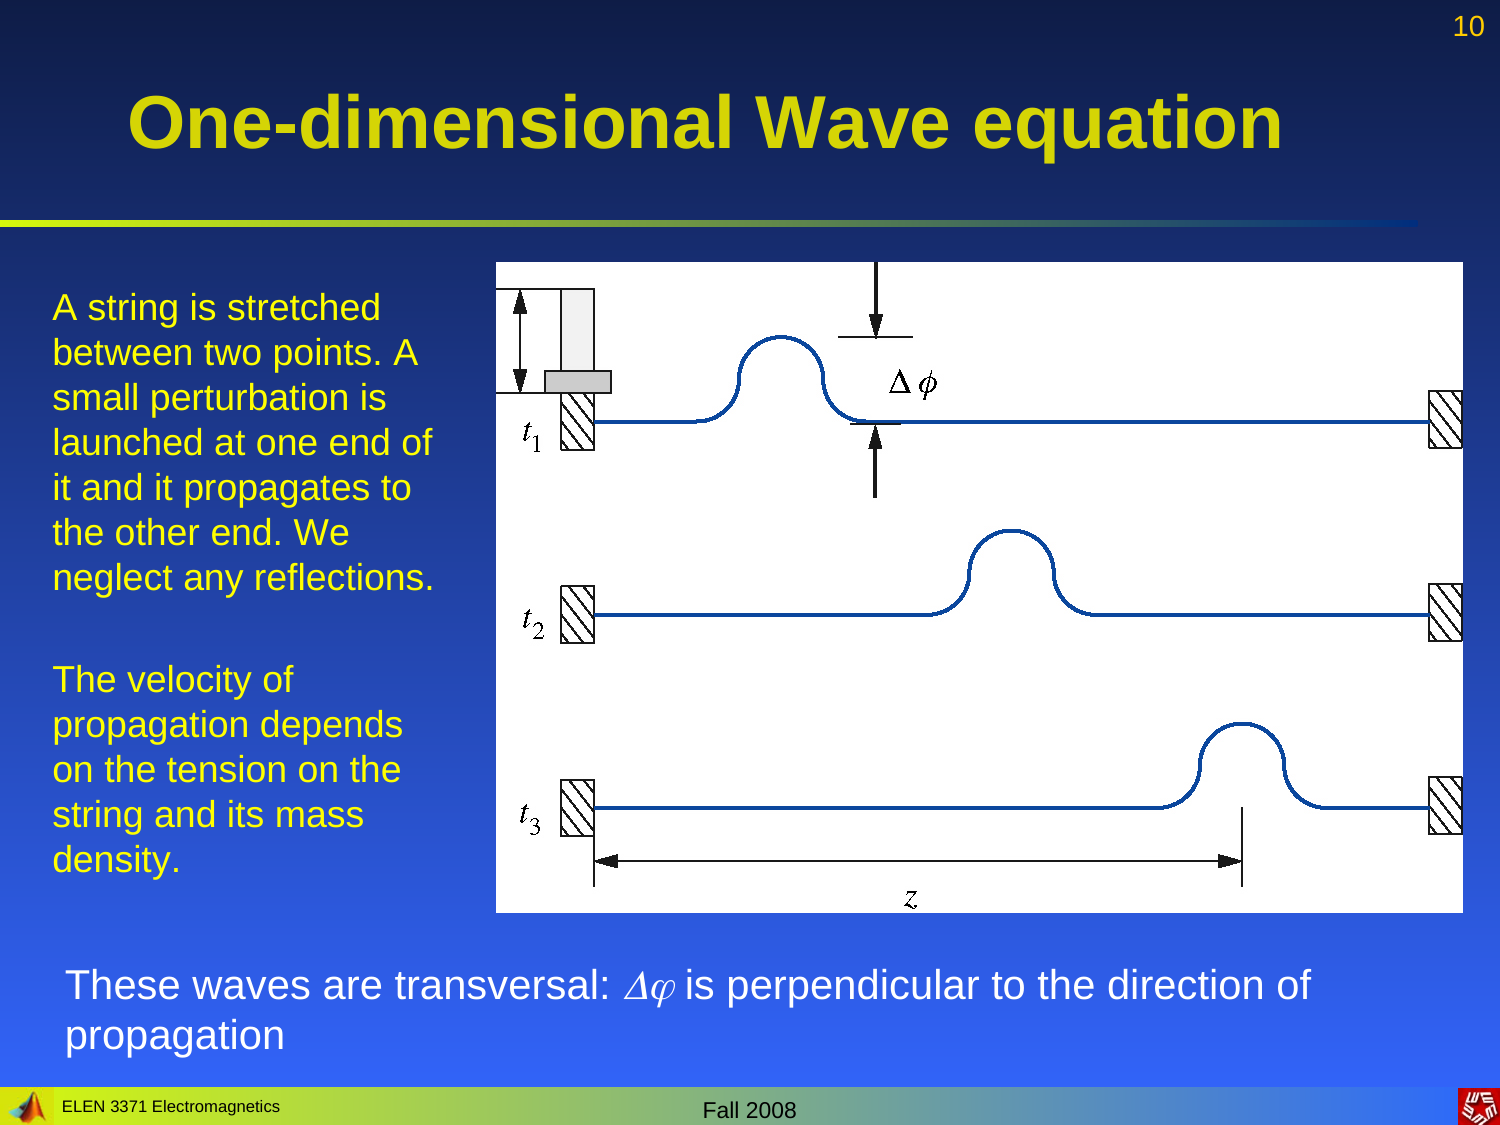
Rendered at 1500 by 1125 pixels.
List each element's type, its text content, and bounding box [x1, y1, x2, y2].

picture [496, 262, 1463, 913]
picture [0, 1087, 54, 1125]
text_box The velocity of propagation depends on the tension on the string and its mass density. [37, 647, 451, 888]
text_box A string is stretched between two points. A small perturbation is launched at one end of it and it propagates to the other end. We neglect any reflections. [37, 274, 463, 606]
title One-dimensional Wave equation [112, 37, 1388, 201]
text_box These waves are transversal:  is perpendicular to the direction of propagation [50, 949, 1451, 1066]
picture [1458, 1088, 1500, 1125]
